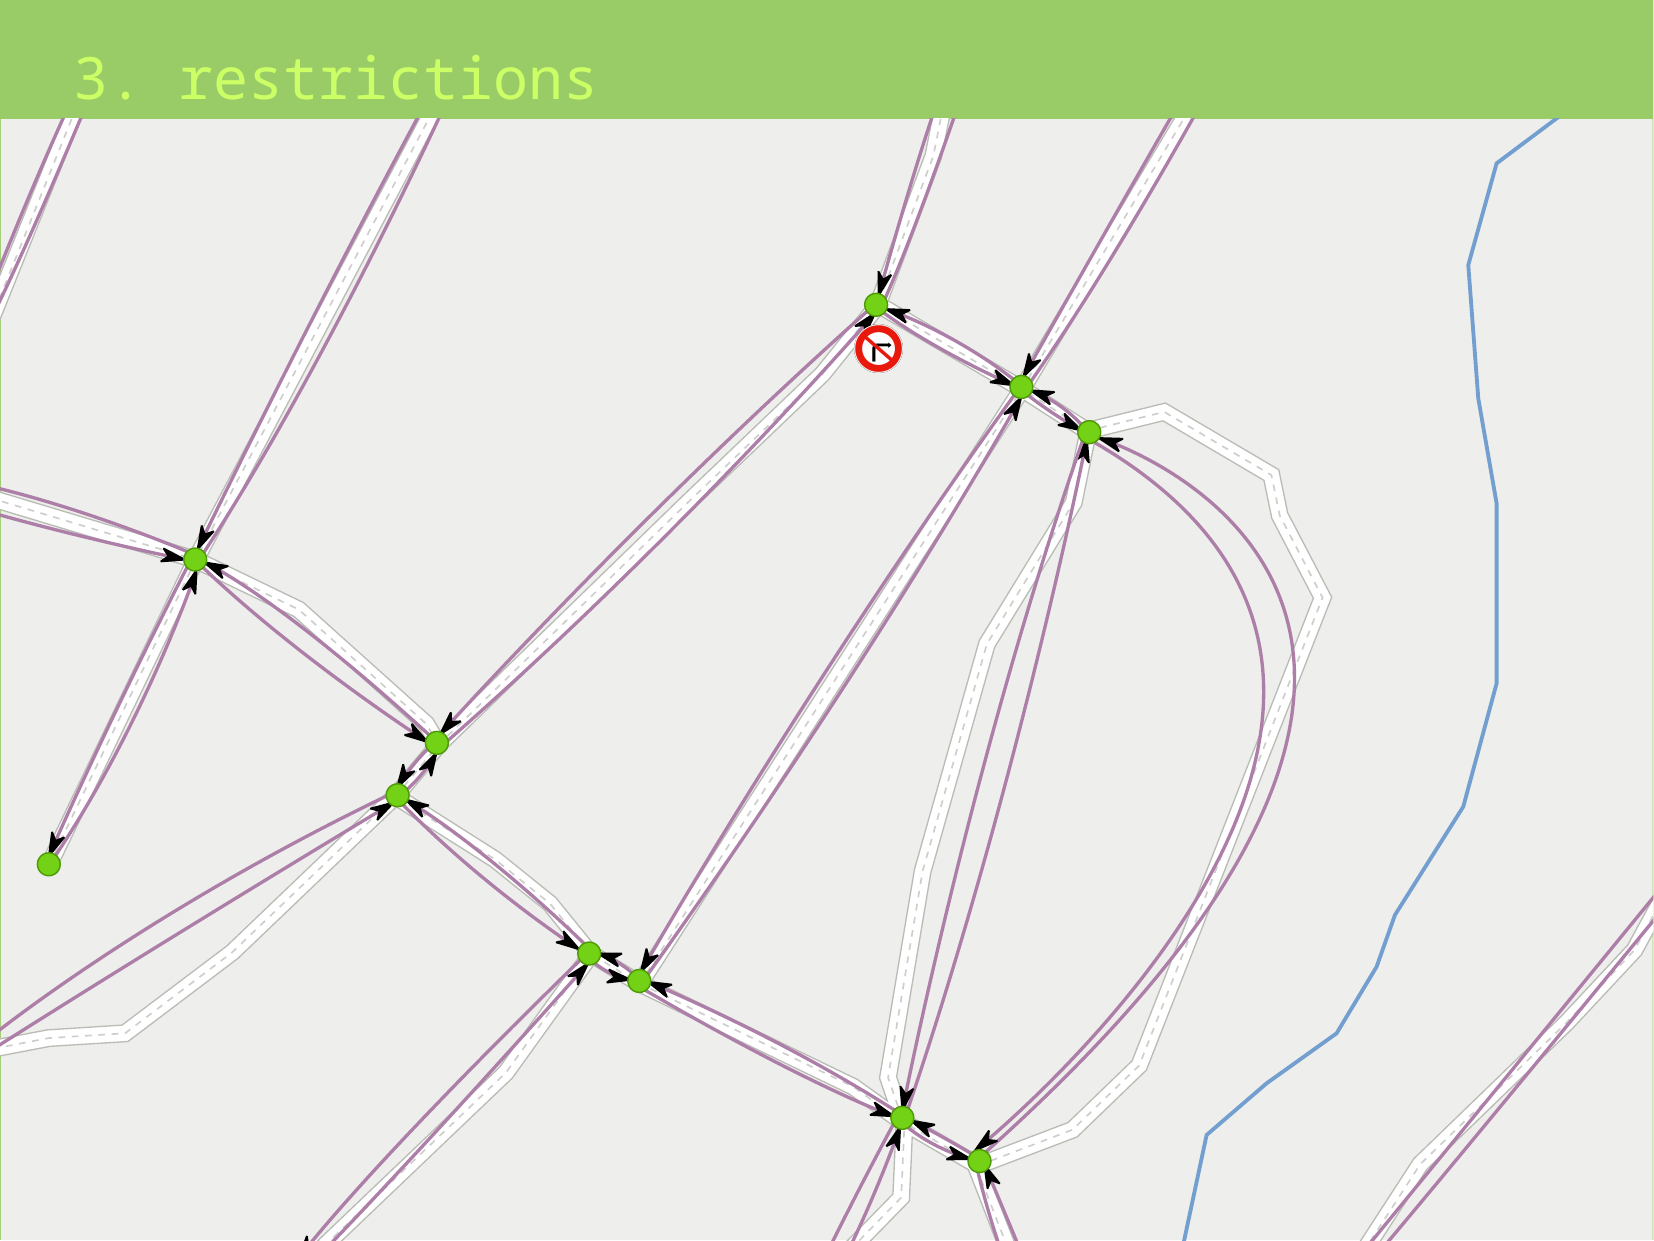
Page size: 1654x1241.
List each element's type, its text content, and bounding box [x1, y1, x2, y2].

text_box 3. restrictions [59, 29, 614, 115]
picture [0, 118, 1654, 1241]
